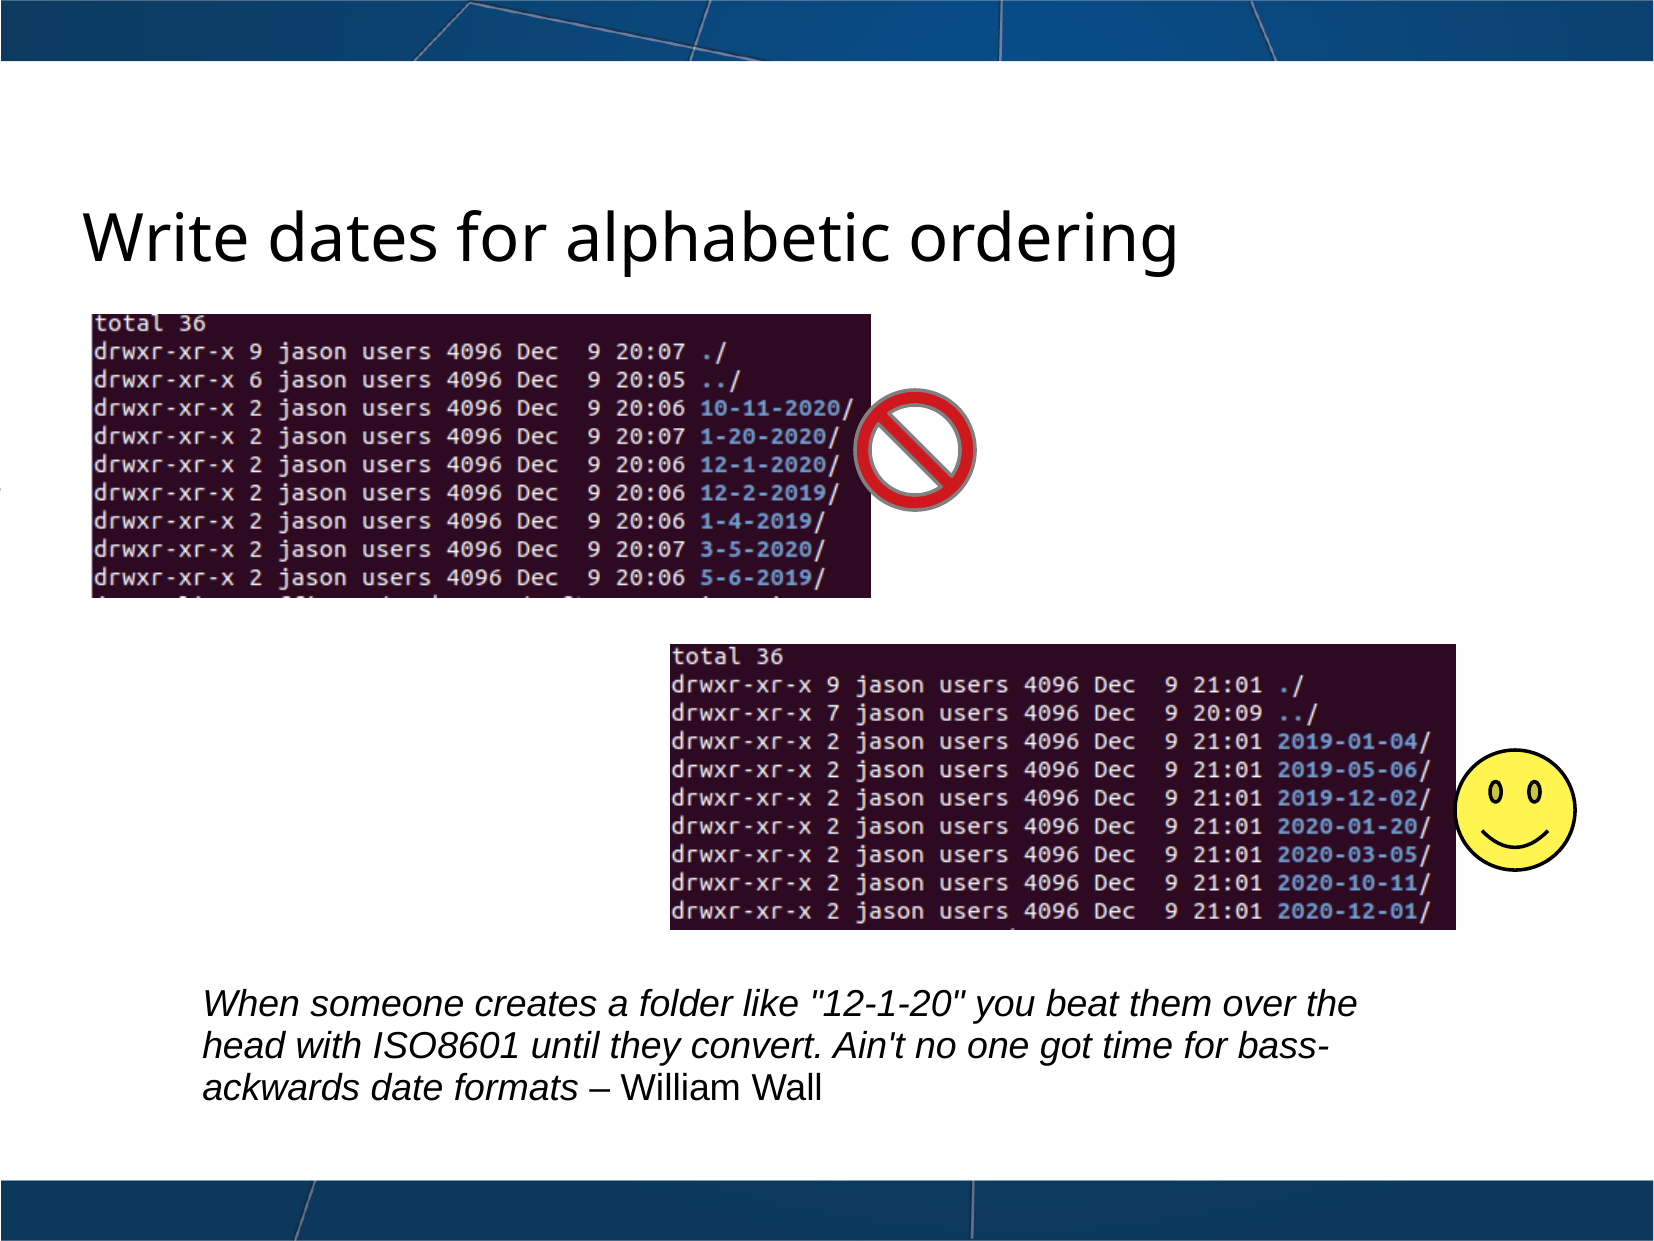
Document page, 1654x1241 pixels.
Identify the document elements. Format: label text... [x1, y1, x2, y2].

title Write dates for alphabetic ordering [82, 132, 1571, 340]
text_box [855, 390, 976, 511]
text_box When someone creates a folder like "12-1-20" you beat them over the head with ISO8601 until they convert. Ain't no one got time for bass-ackwards date formats – William Wall [187, 975, 1388, 1116]
text_box [1455, 750, 1576, 871]
picture [0, 0, 1654, 1241]
